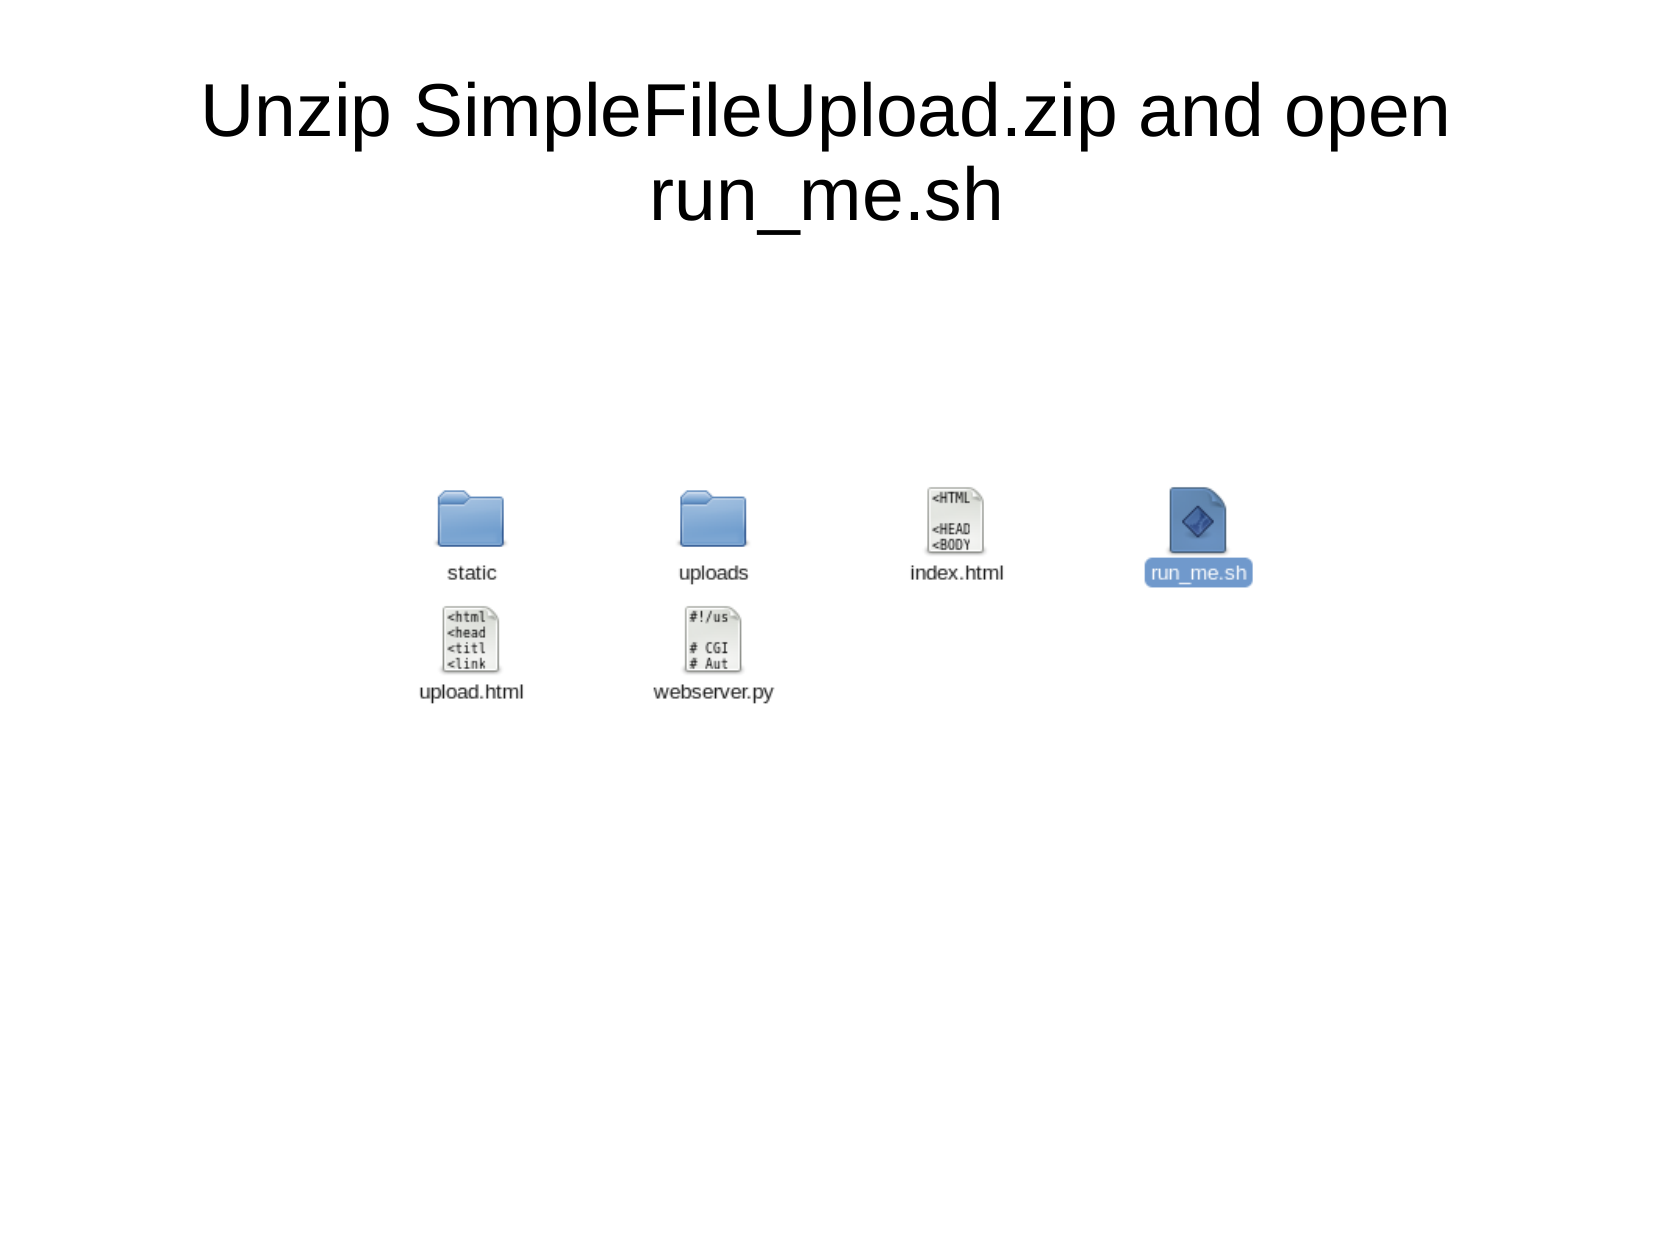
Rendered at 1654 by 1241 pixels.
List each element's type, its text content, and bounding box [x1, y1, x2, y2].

picture [346, 475, 1303, 763]
title Unzip SimpleFileUpload.zip and open run_me.sh [82, 56, 1571, 250]
